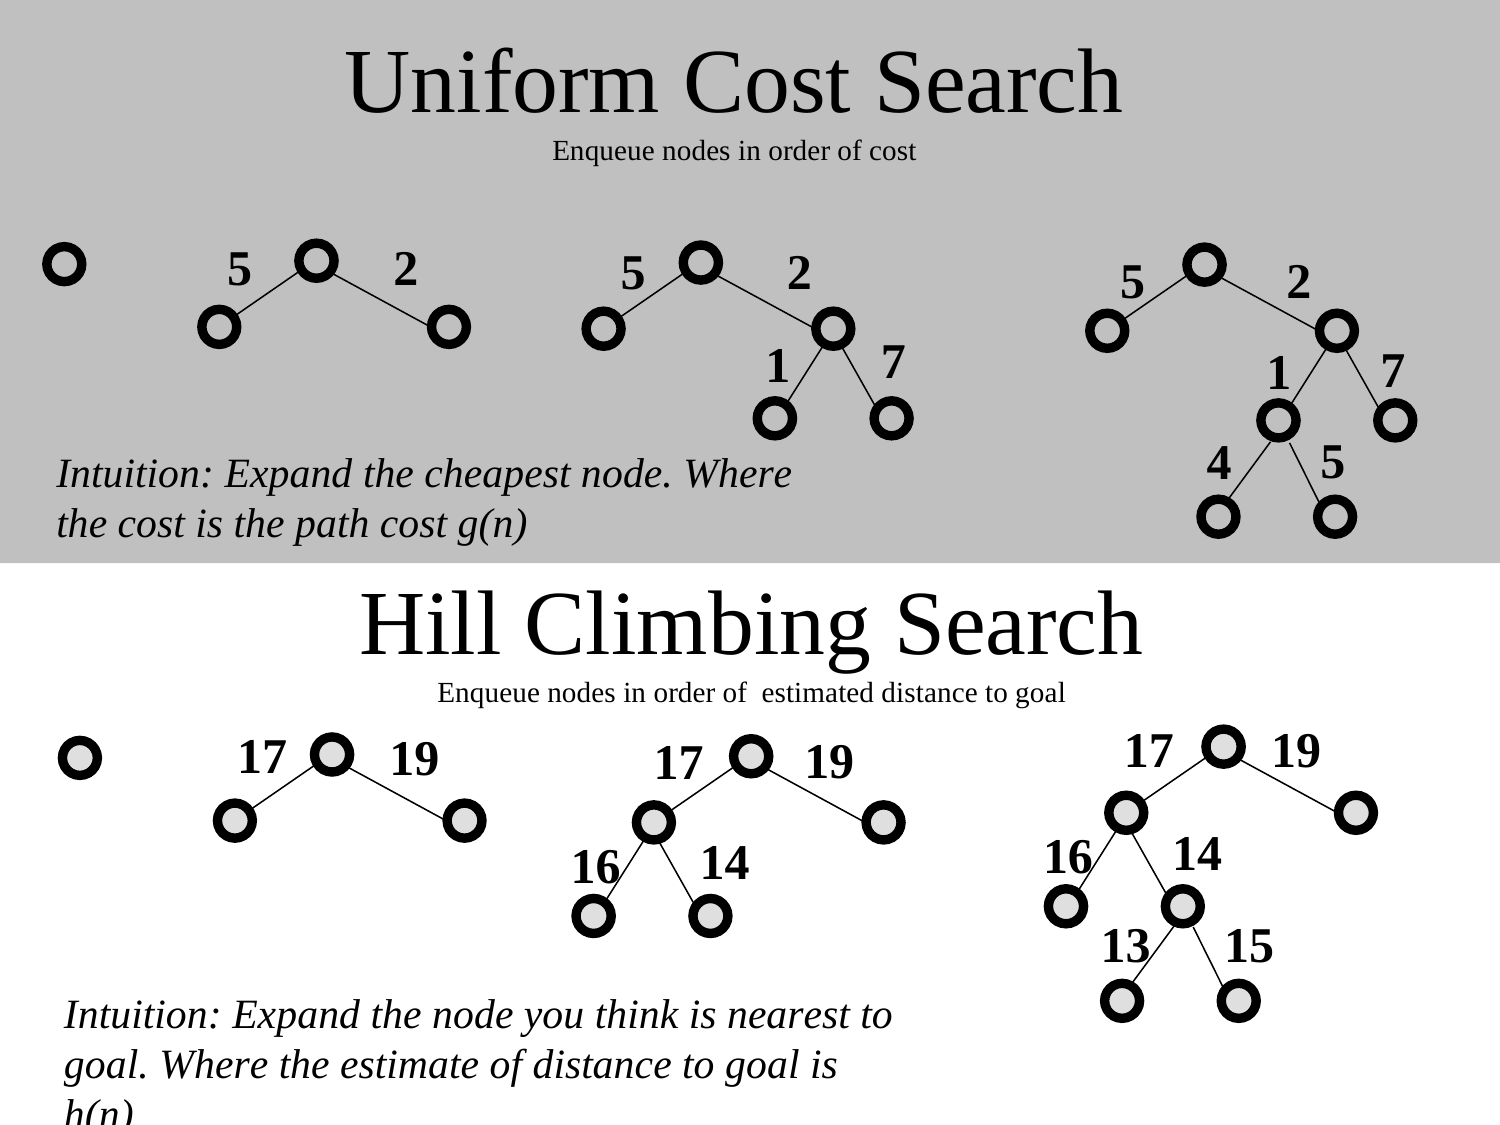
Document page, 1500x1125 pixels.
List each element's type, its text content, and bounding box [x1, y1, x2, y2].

text_box Intuition: Expand the node you think is nearest to goal. Where the estimate of distance to goal is h(n) [49, 979, 933, 1125]
text_box [447, 803, 483, 839]
text_box [0, 0, 1500, 564]
text_box [733, 738, 769, 774]
text_box 16 [1028, 816, 1109, 892]
text_box 19 [1256, 709, 1336, 786]
text_box [866, 804, 902, 840]
text_box 7 [1365, 329, 1421, 406]
text_box [1221, 983, 1257, 1019]
text_box 16 [555, 826, 636, 902]
text_box Hill Climbing Search Enqueue nodes in order of estimated distance to goal [114, 541, 1390, 730]
text_box 2 [772, 231, 827, 308]
text_box 14 [1157, 812, 1237, 888]
text_box [1205, 729, 1242, 765]
text_box 17 [222, 715, 303, 792]
text_box 5 [1305, 420, 1361, 497]
text_box [1338, 795, 1374, 831]
text_box [636, 804, 672, 840]
text_box [1108, 795, 1144, 831]
text_box 17 [1109, 710, 1190, 786]
text_box [217, 803, 253, 839]
text_box Uniform Cost Search Enqueue nodes in order of cost [97, 0, 1373, 188]
text_box 13 [1085, 904, 1167, 980]
text_box [1104, 983, 1140, 1019]
text_box [692, 898, 728, 934]
text_box 1 [1251, 331, 1307, 408]
text_box 15 [1209, 904, 1290, 981]
text_box [62, 740, 98, 776]
text_box [314, 736, 350, 773]
text_box 19 [374, 717, 455, 794]
text_box [576, 902, 612, 934]
text_box [1048, 892, 1084, 924]
text_box 5 [605, 231, 661, 308]
text_box 2 [1271, 241, 1327, 317]
text_box [1165, 888, 1201, 924]
text_box 19 [789, 721, 870, 797]
text_box 17 [638, 721, 719, 798]
text_box 2 [378, 227, 434, 304]
text_box 1 [750, 324, 806, 400]
text_box 14 [684, 822, 765, 898]
text_box 5 [1105, 241, 1161, 317]
text_box 5 [212, 227, 268, 304]
text_box 7 [866, 320, 921, 396]
text_box Intuition: Expand the cheapest node. Where the cost is the path cost g(n) [41, 437, 838, 554]
text_box 4 [1191, 422, 1247, 498]
